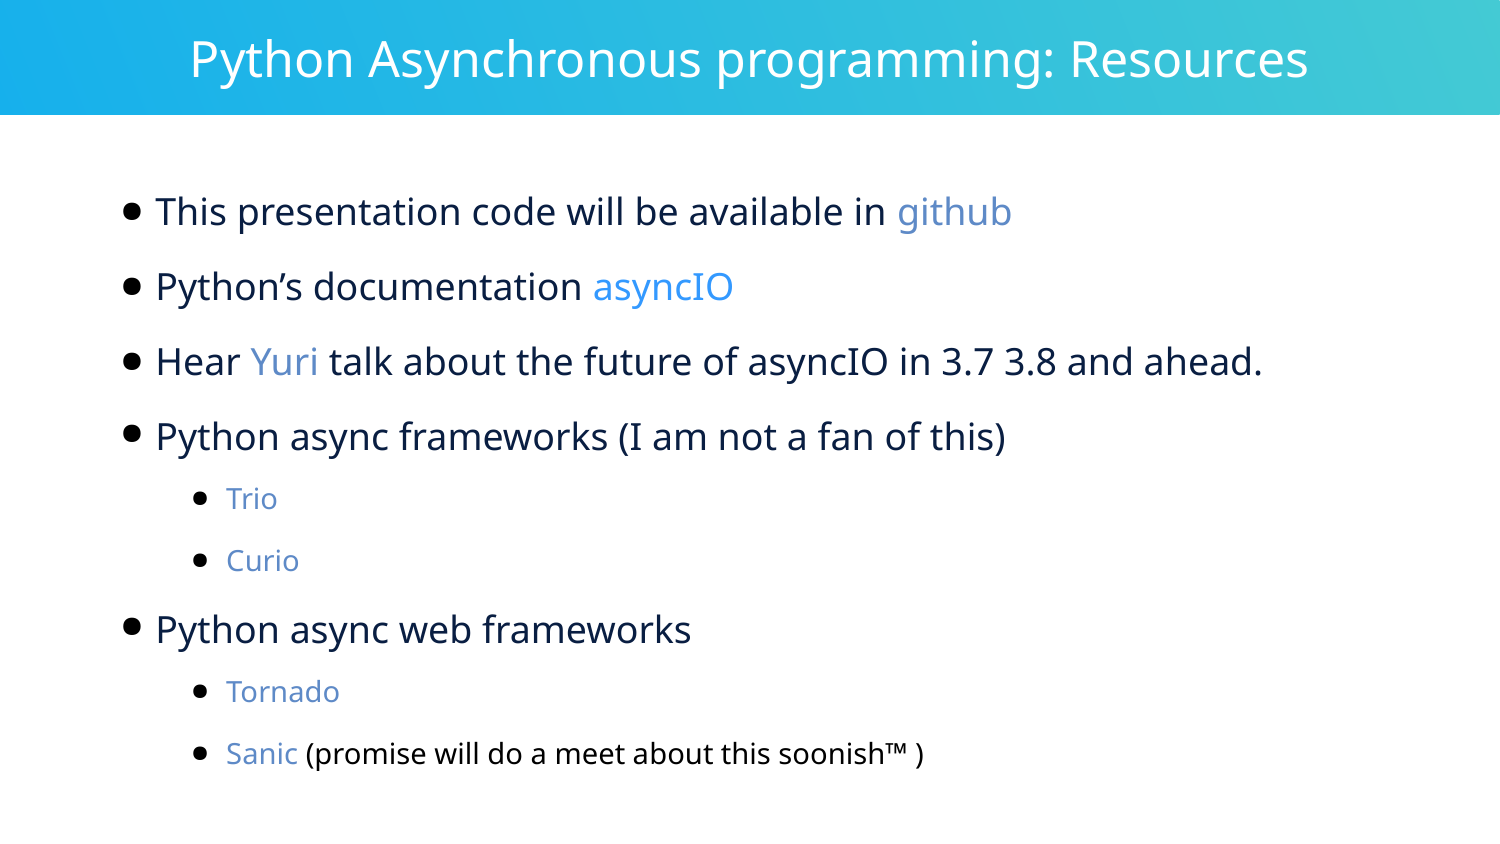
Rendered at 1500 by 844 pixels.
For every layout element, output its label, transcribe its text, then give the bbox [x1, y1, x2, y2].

text_box Python Asynchronous programming: Resources [0, 0, 1500, 115]
text_box This presentation code will be available in github Python’s documentation asyncIO Hear Yuri talk about the future of asyncIO in 3.7 3.8 and ahead. Python async frameworks (I am not a fan of this) Trio Curio Python async web frameworks Tornado Sanic (promise will do a meet about this soonish™ ) [105, 165, 1411, 781]
